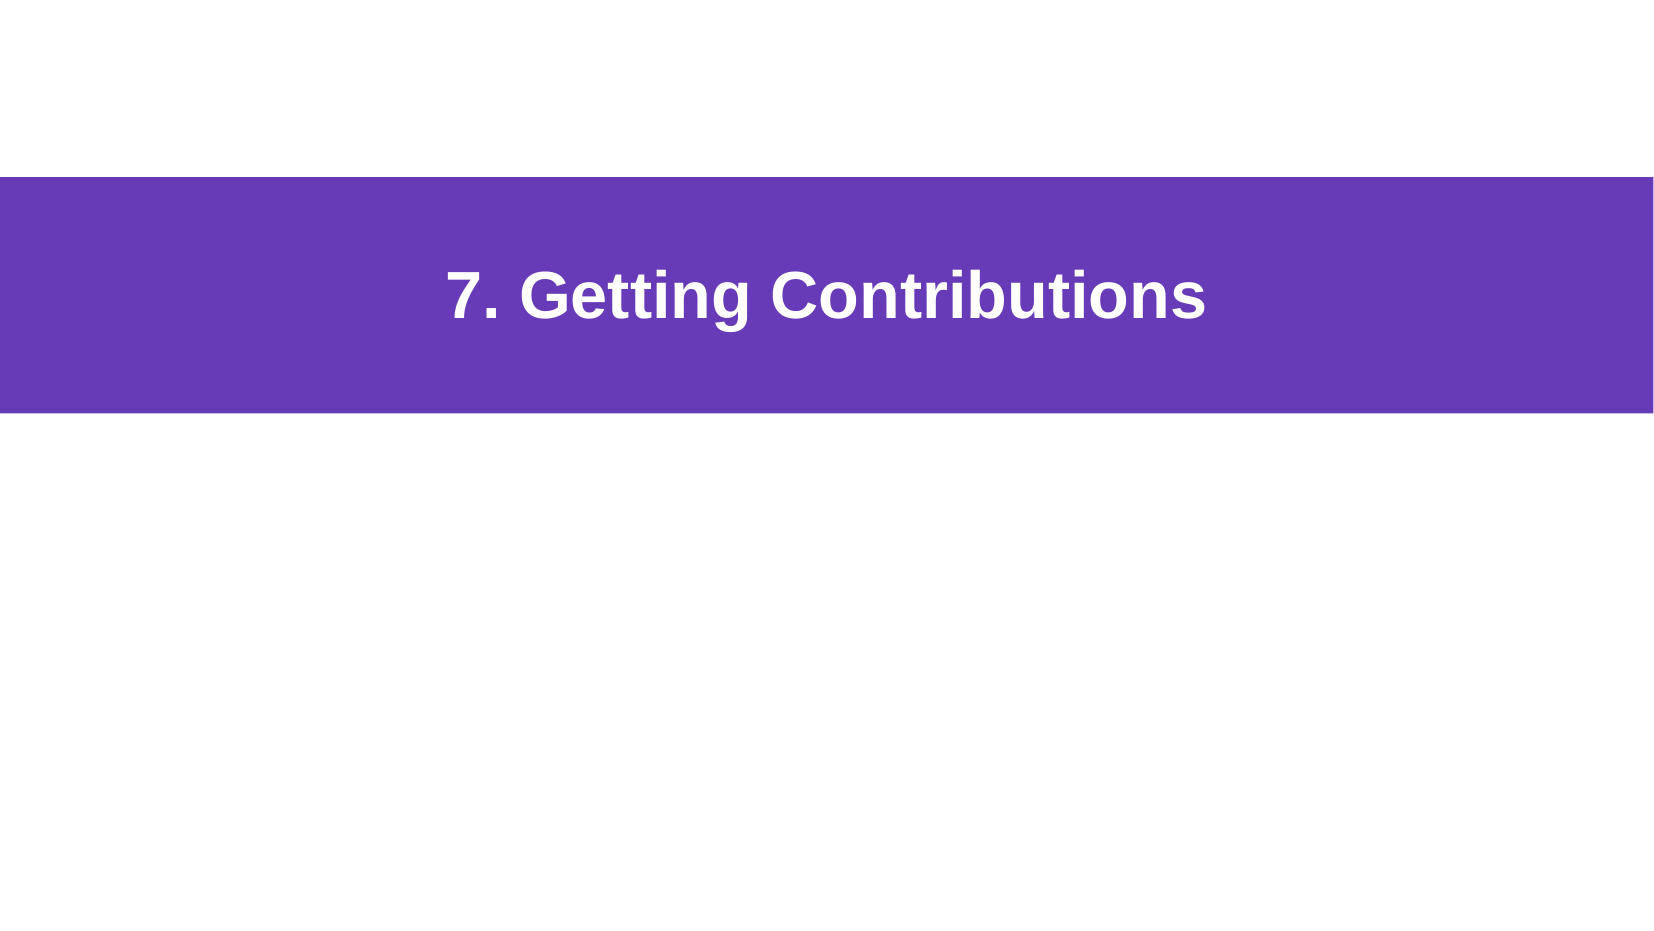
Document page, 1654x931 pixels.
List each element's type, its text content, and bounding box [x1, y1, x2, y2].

title 7. Getting Contributions [0, 177, 1654, 414]
